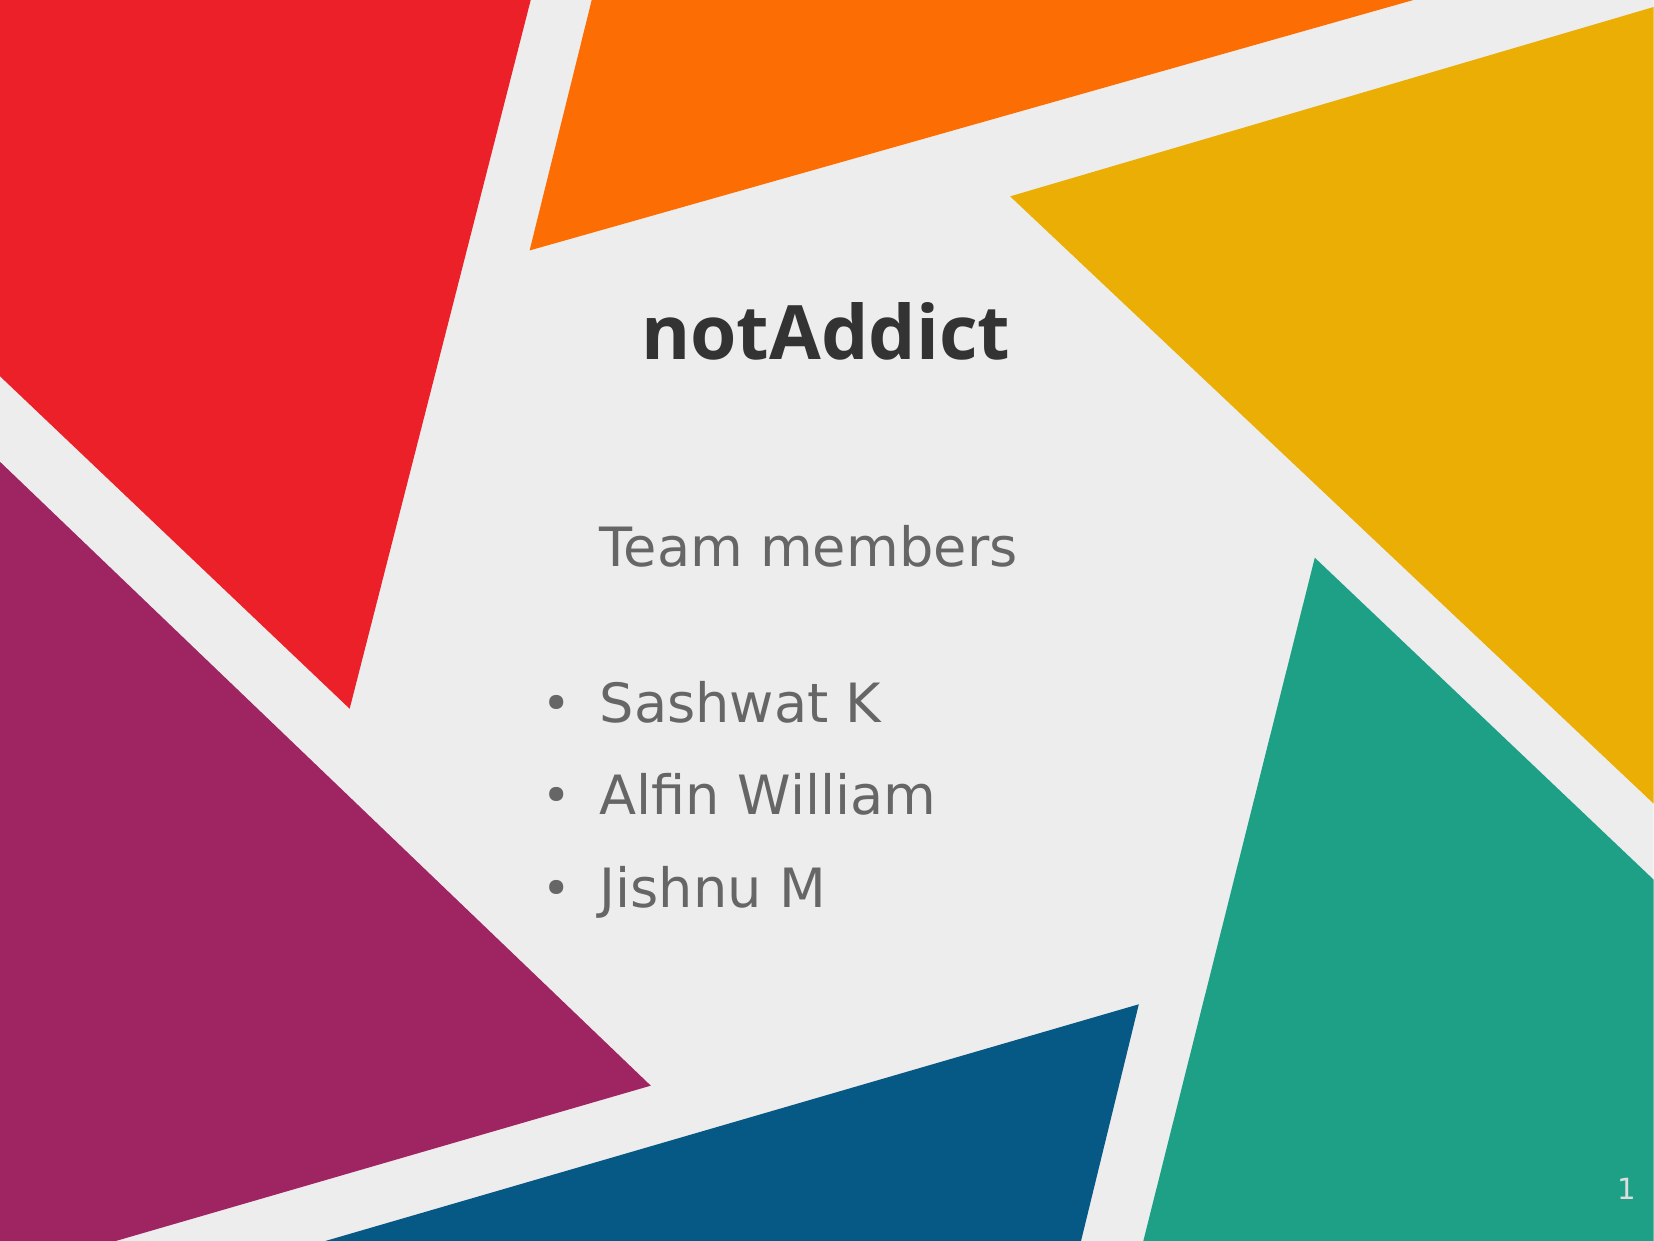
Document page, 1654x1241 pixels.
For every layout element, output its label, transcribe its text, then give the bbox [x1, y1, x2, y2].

title notAddict [467, 226, 1185, 434]
list Team members Sashwat K Alfin William Jishnu M [528, 423, 1252, 981]
